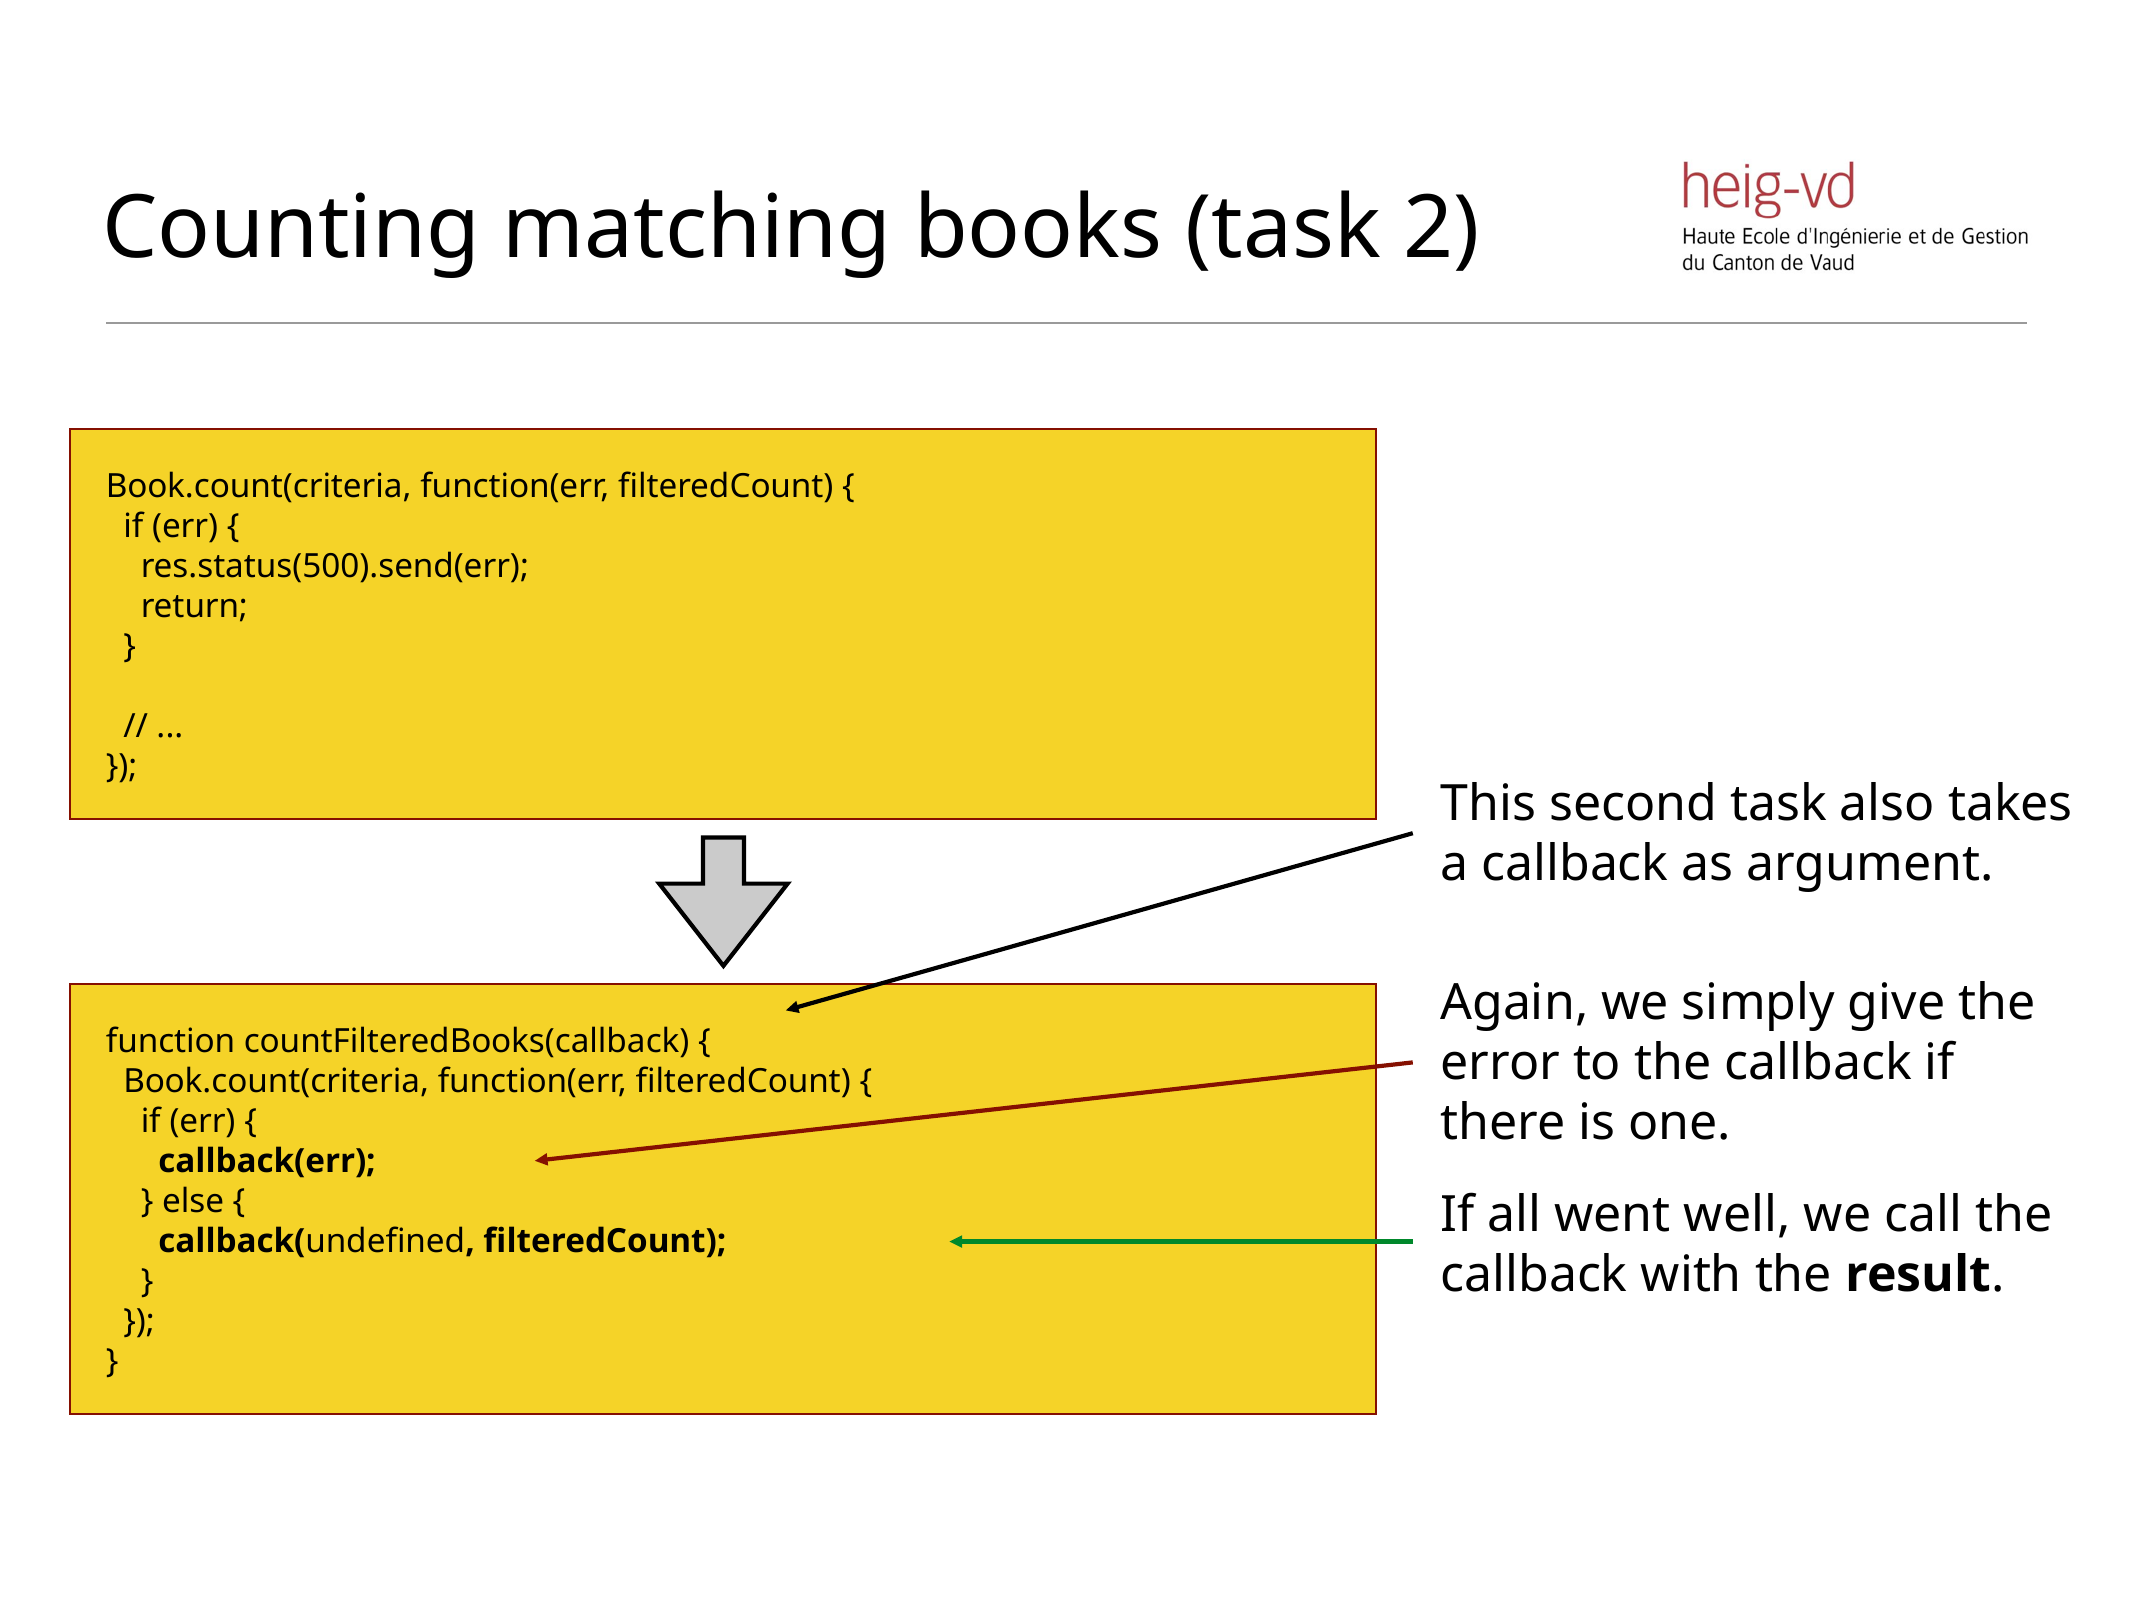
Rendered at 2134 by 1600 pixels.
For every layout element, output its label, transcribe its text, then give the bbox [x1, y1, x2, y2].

text_box This second task also takes a callback as argument. [1432, 762, 2085, 900]
title Counting matching books (task 2) [93, 54, 2040, 284]
text_box function countFilteredBooks(callback) { Book.count(criteria, function(err, filteredCount) { if (err) { callback(err); } else { callback(undefined, filteredCount); } }); } [70, 984, 1377, 1415]
text_box [659, 837, 788, 966]
text_box Again, we simply give the error to the callback if there is one. [1432, 961, 2085, 1159]
text_box Book.count(criteria, function(err, filteredCount) { if (err) { res.status(500).send(err); return; } // ... }); [70, 429, 1377, 820]
text_box If all went well, we call the callback with the result. [1432, 1172, 2085, 1310]
